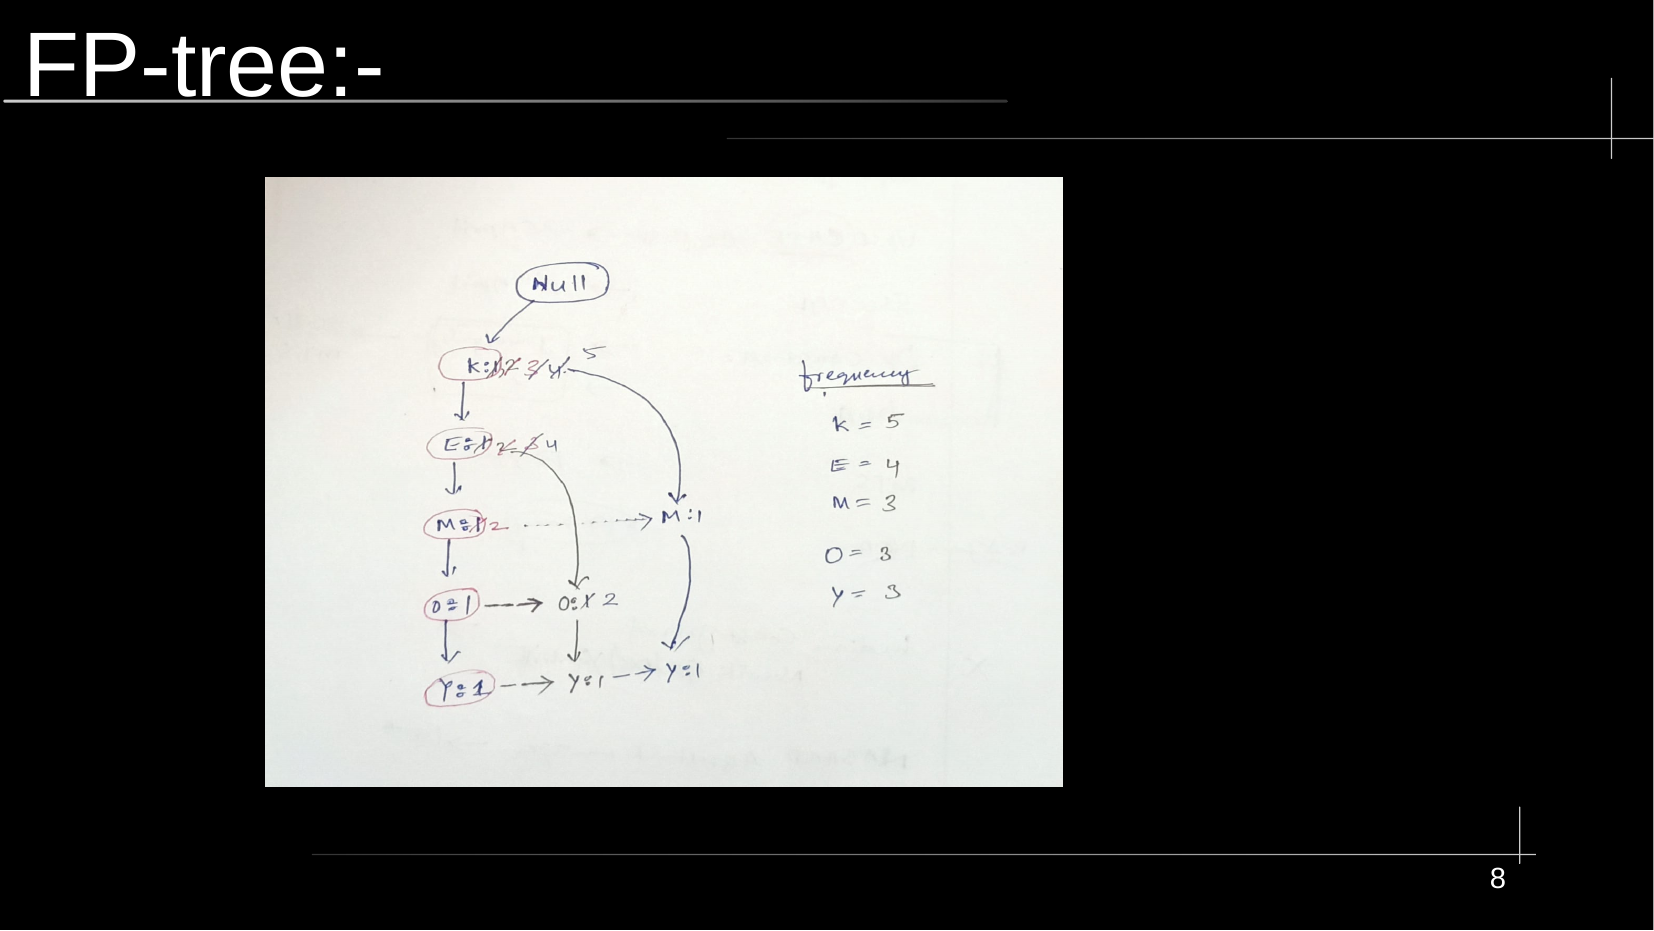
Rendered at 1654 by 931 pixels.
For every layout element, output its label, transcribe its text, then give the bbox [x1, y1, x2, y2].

title FP-tree:- [23, 11, 1589, 119]
picture [265, 177, 1063, 787]
